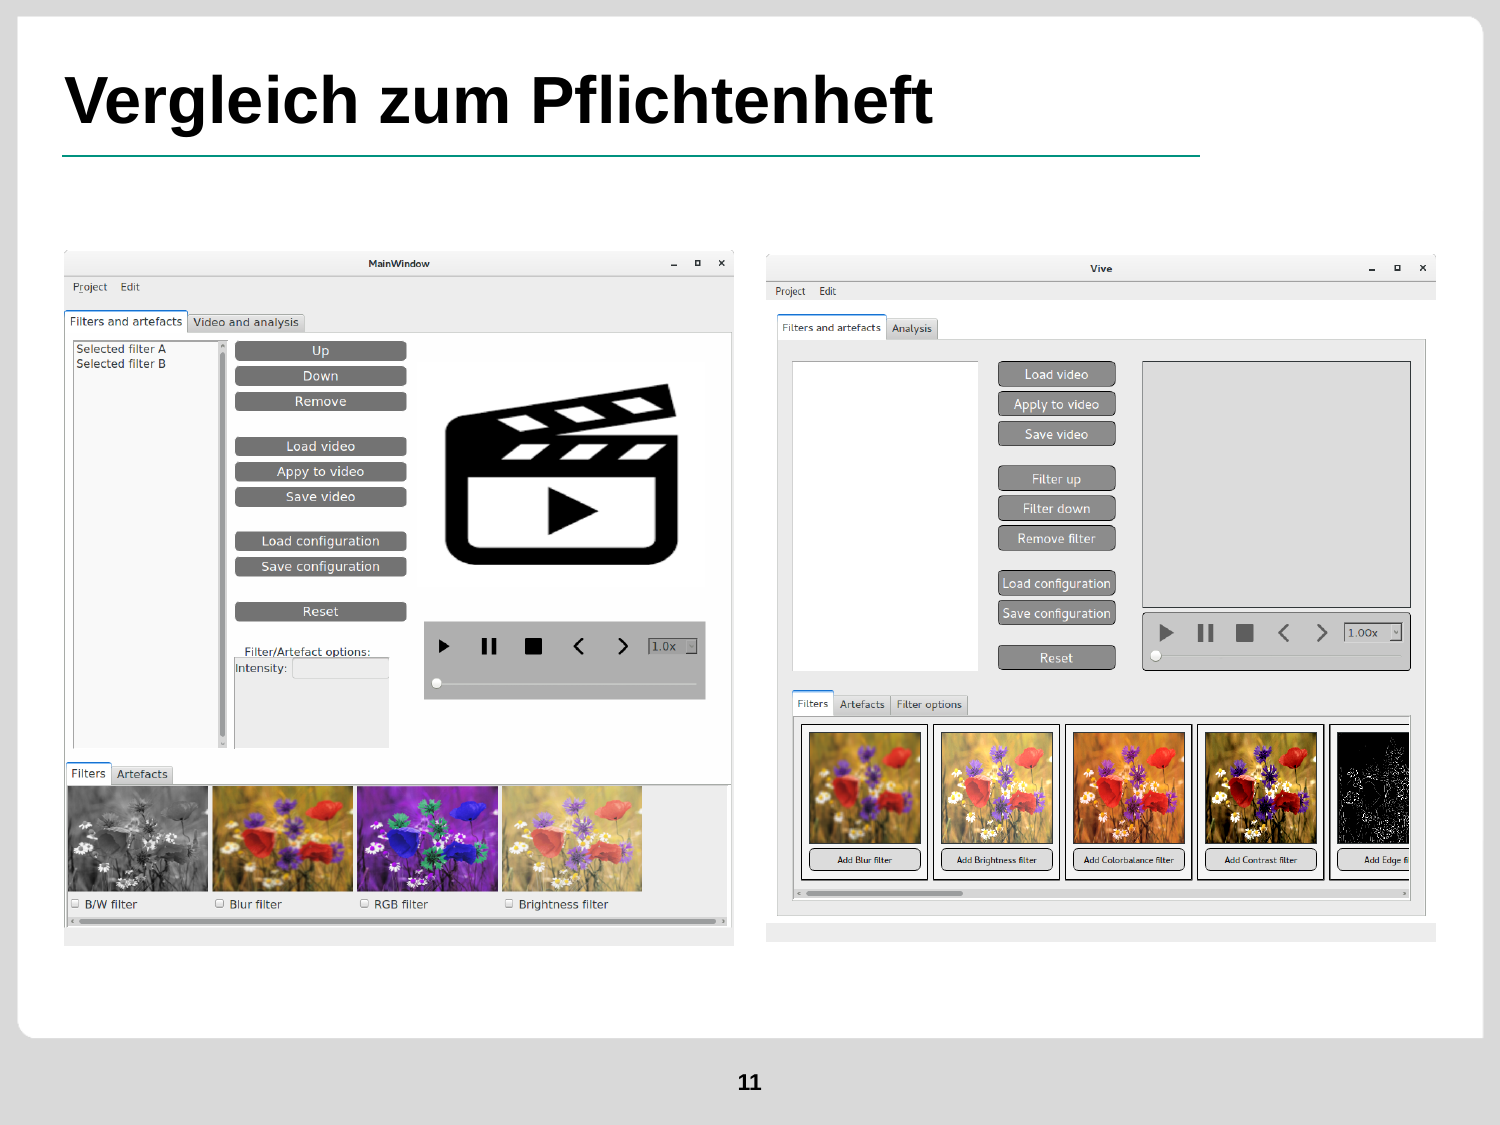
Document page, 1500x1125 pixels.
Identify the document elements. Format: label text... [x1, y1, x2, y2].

picture [0, 0, 1500, 1125]
title Vergleich zum Pflichtenheft [64, 54, 1114, 147]
